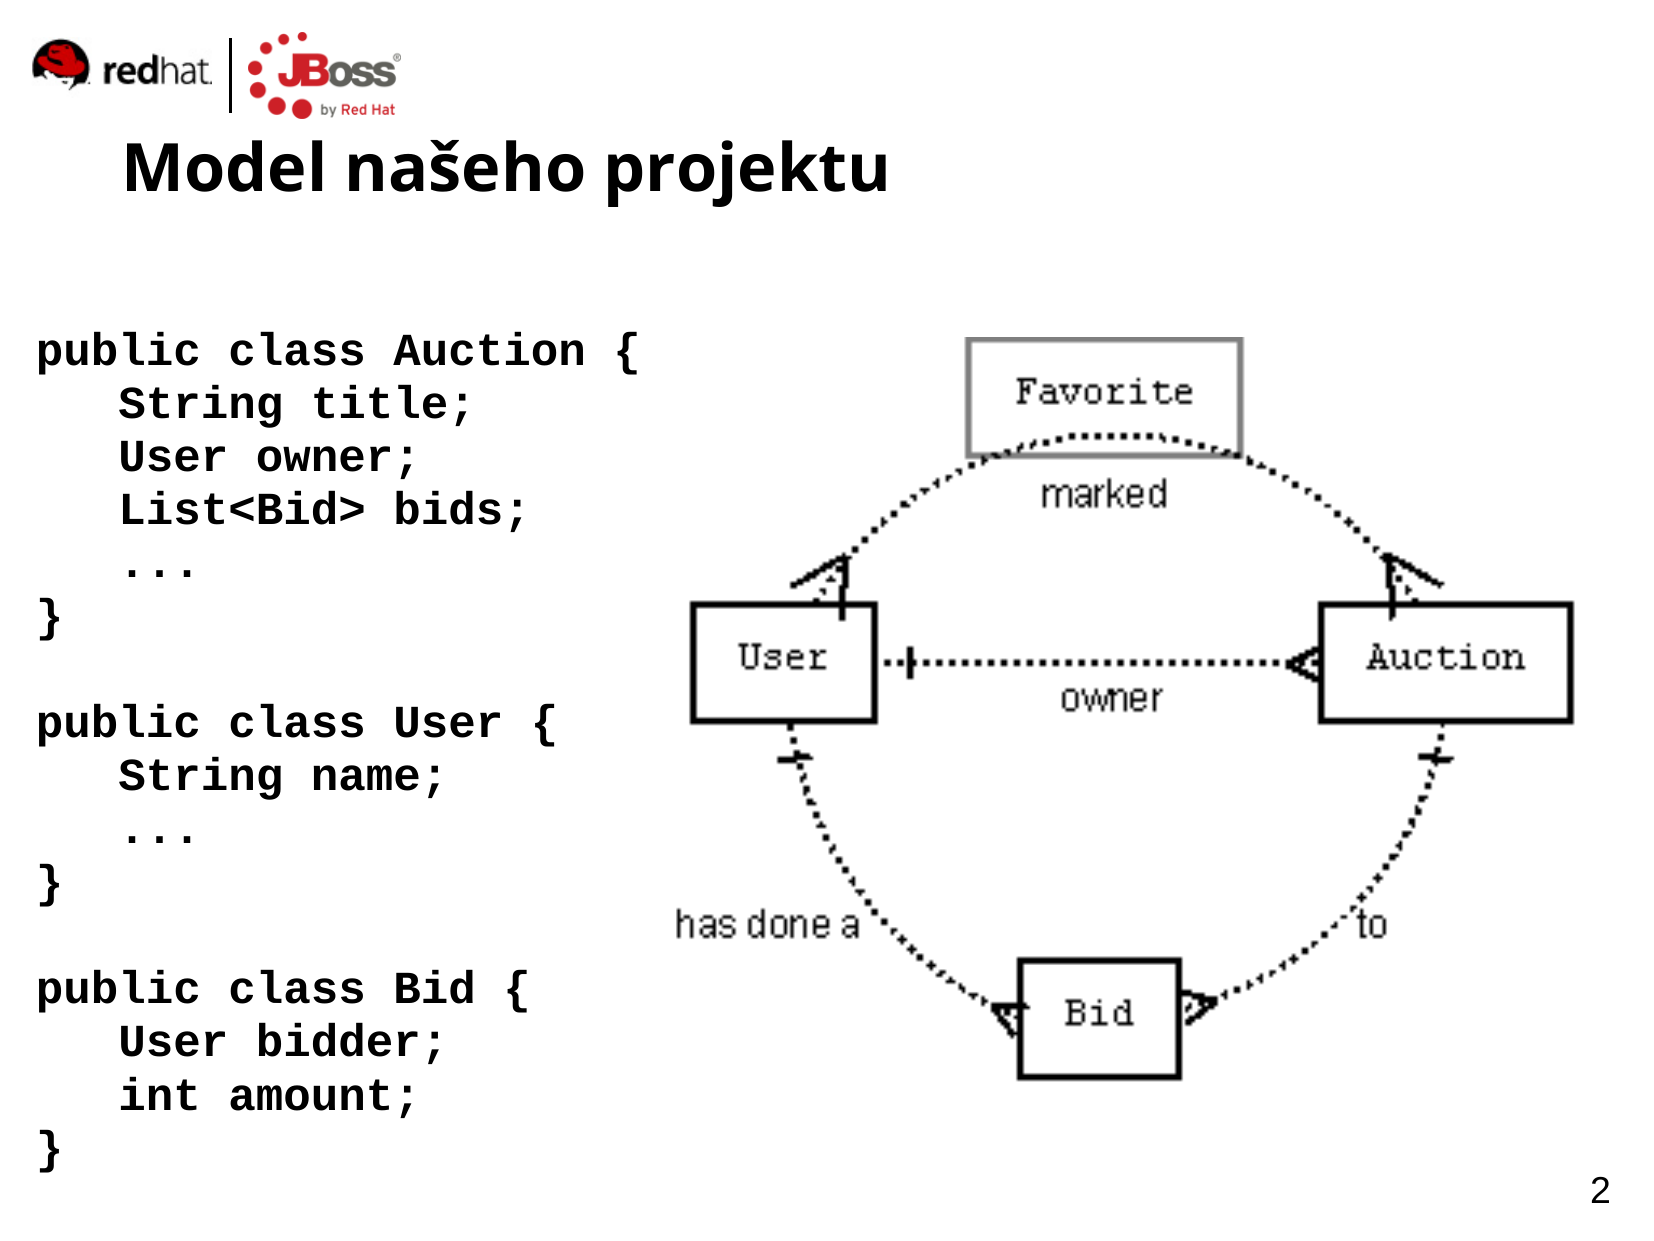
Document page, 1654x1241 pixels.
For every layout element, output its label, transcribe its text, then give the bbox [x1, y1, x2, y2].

picture [31, 37, 212, 98]
picture [675, 337, 1578, 1088]
title Model našeho projektu [121, 68, 1534, 262]
list public class Auction { String title; User owner; List<Bid> bids; ... } public class User { String name; ... } public class Bid { User bidder; int amount; } [32, 327, 729, 1177]
picture [248, 32, 401, 68]
